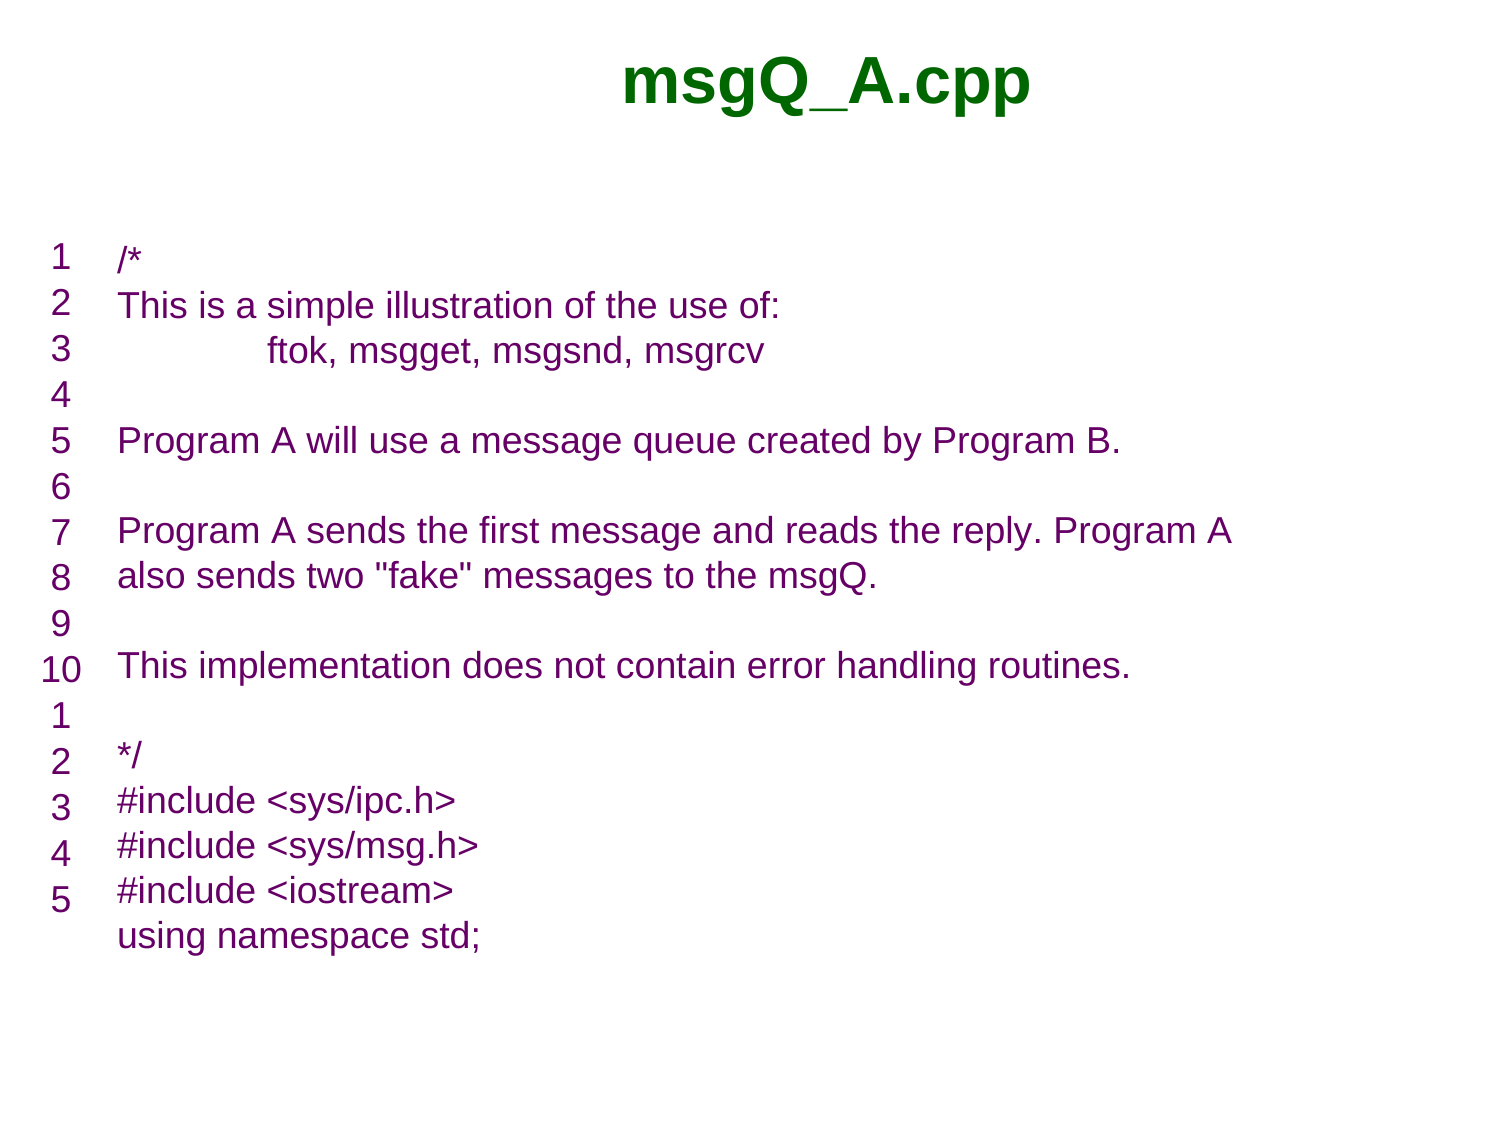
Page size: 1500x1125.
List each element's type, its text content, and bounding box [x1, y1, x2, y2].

title msgQ_A.cpp [154, 29, 1500, 125]
text_box 1 2 3 4 5 6 7 8 9 10 1 2 3 4 5 [0, 244, 102, 925]
text_box /* This is a simple illustration of the use of: ftok, msgget, msgsnd, msgrcv Program A will use a message queue created by Program B. Program A sends the first message and reads the reply. Program A also sends two "fake" messages to the msgQ. This implementation does not contain error handling routines. */ #include <sys/ipc.h> #include <sys/msg.h> #include <iostream> using namespace std; [102, 228, 1440, 965]
